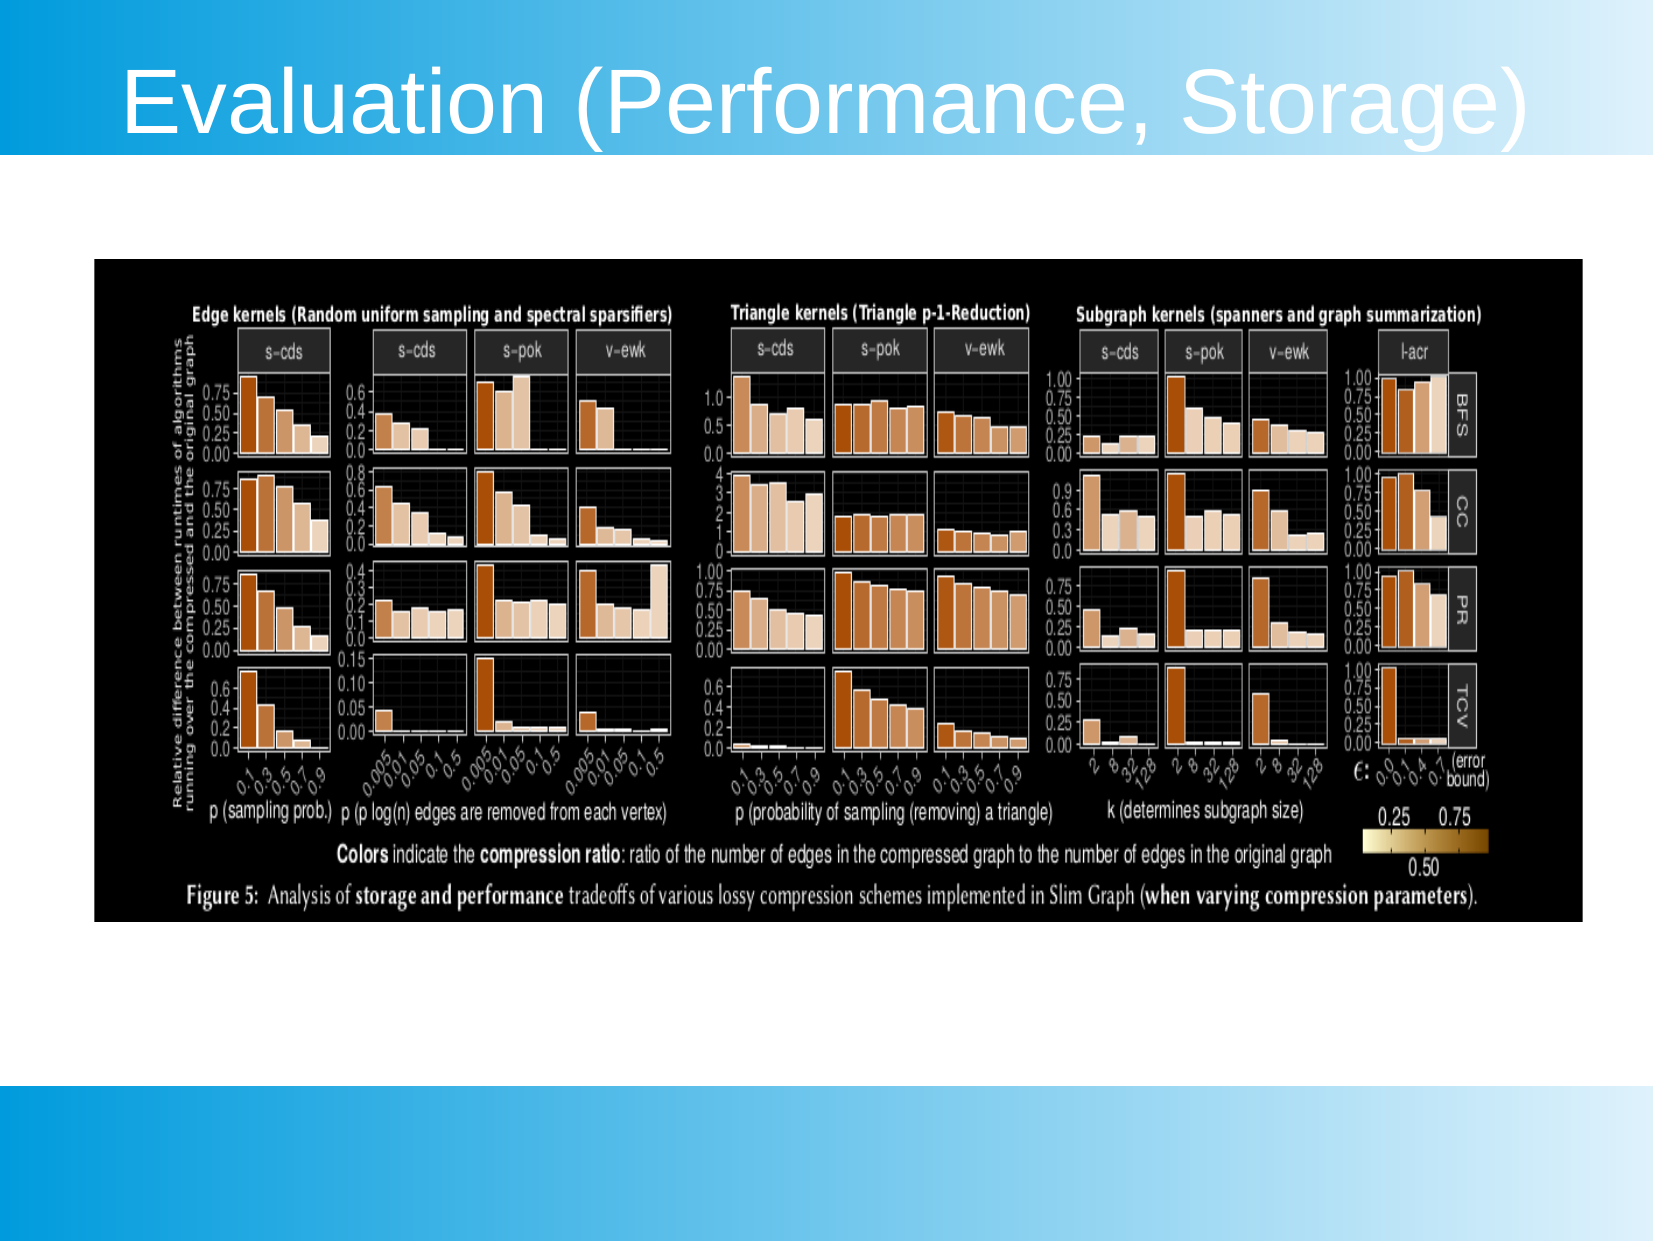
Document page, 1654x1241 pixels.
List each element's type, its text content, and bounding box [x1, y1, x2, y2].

picture [94, 259, 1583, 922]
title Evaluation (Performance, Storage) [82, 49, 1571, 155]
